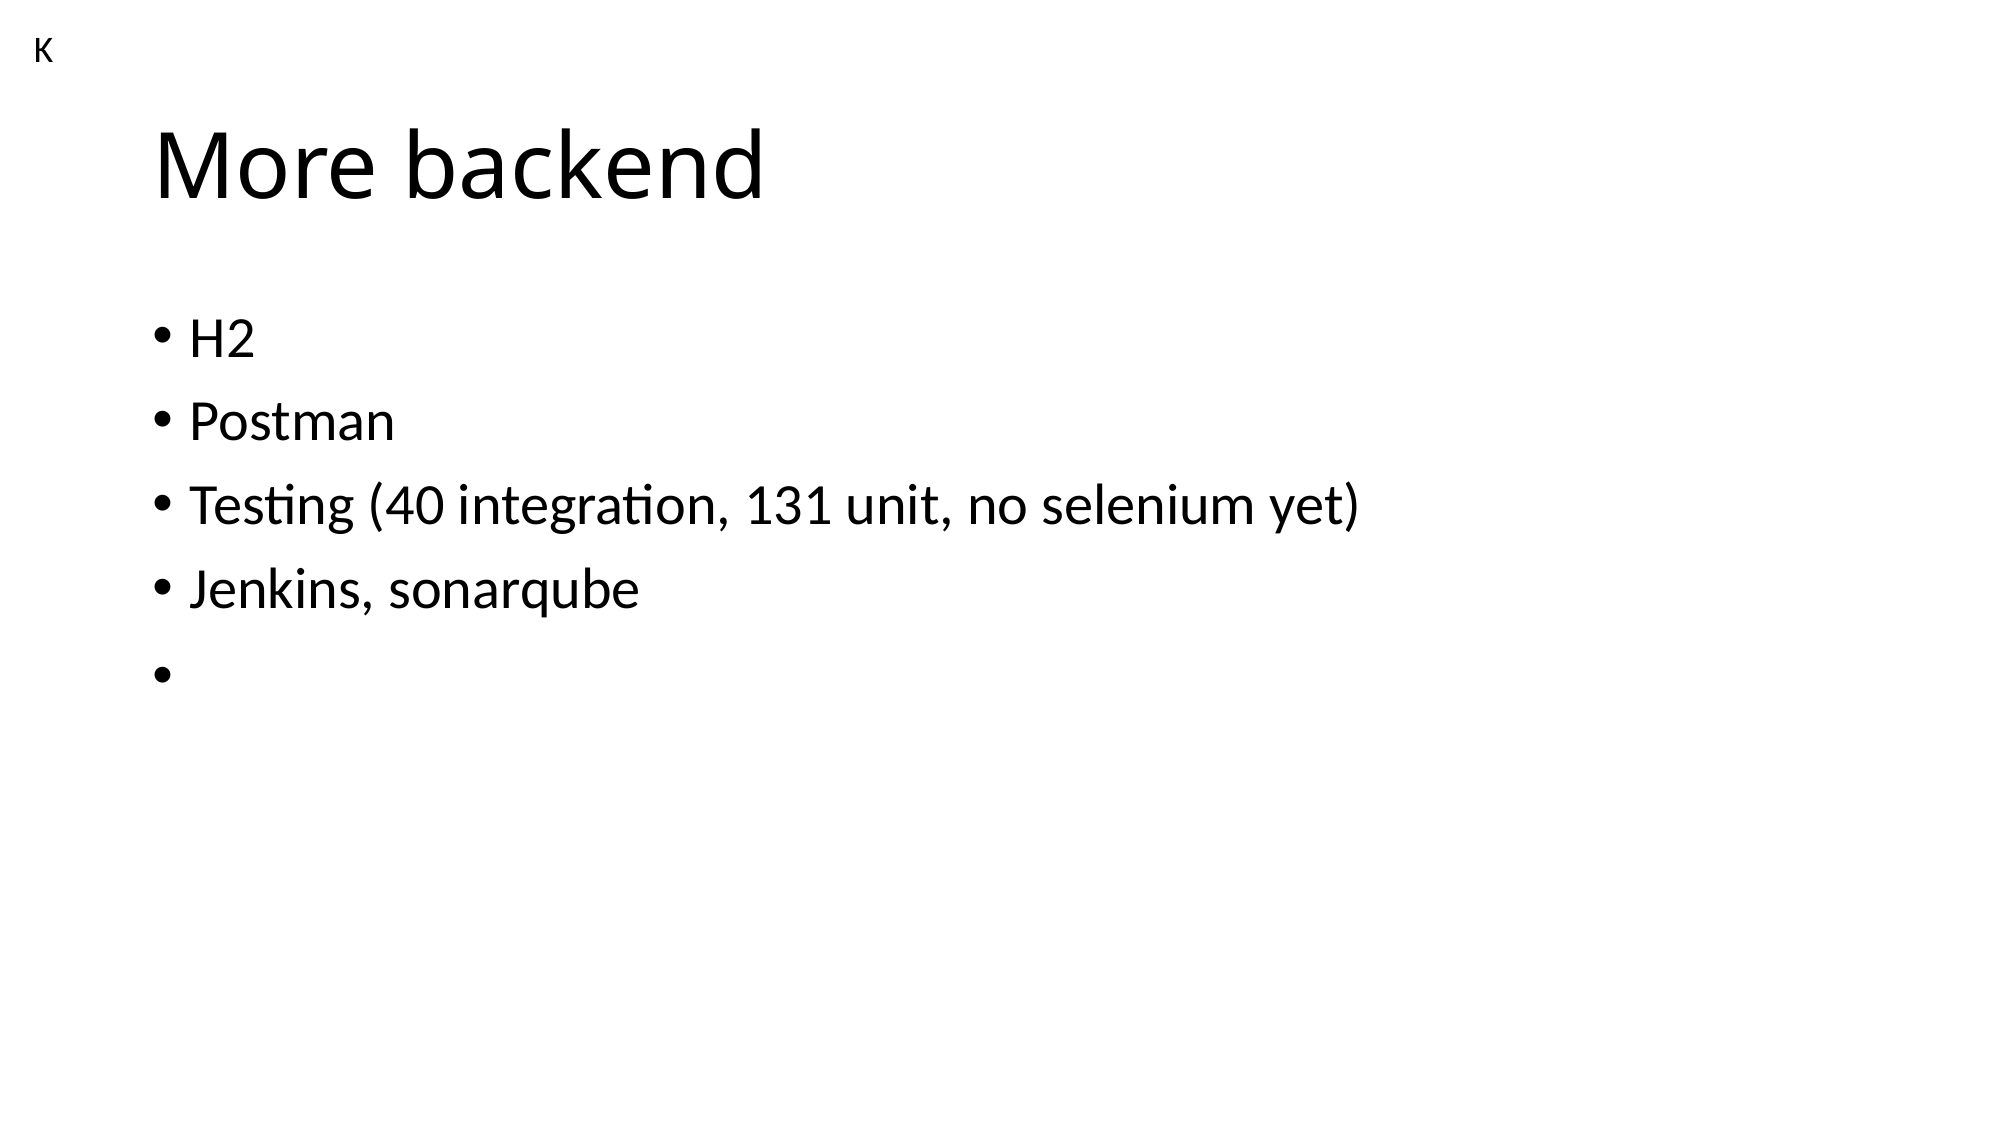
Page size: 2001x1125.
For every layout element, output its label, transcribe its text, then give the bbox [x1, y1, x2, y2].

title More backend [137, 59, 1863, 278]
text_box K [18, 17, 69, 79]
list H2 Postman Testing (40 integration, 131 unit, no selenium yet) Jenkins, sonarqube [137, 299, 1863, 1014]
